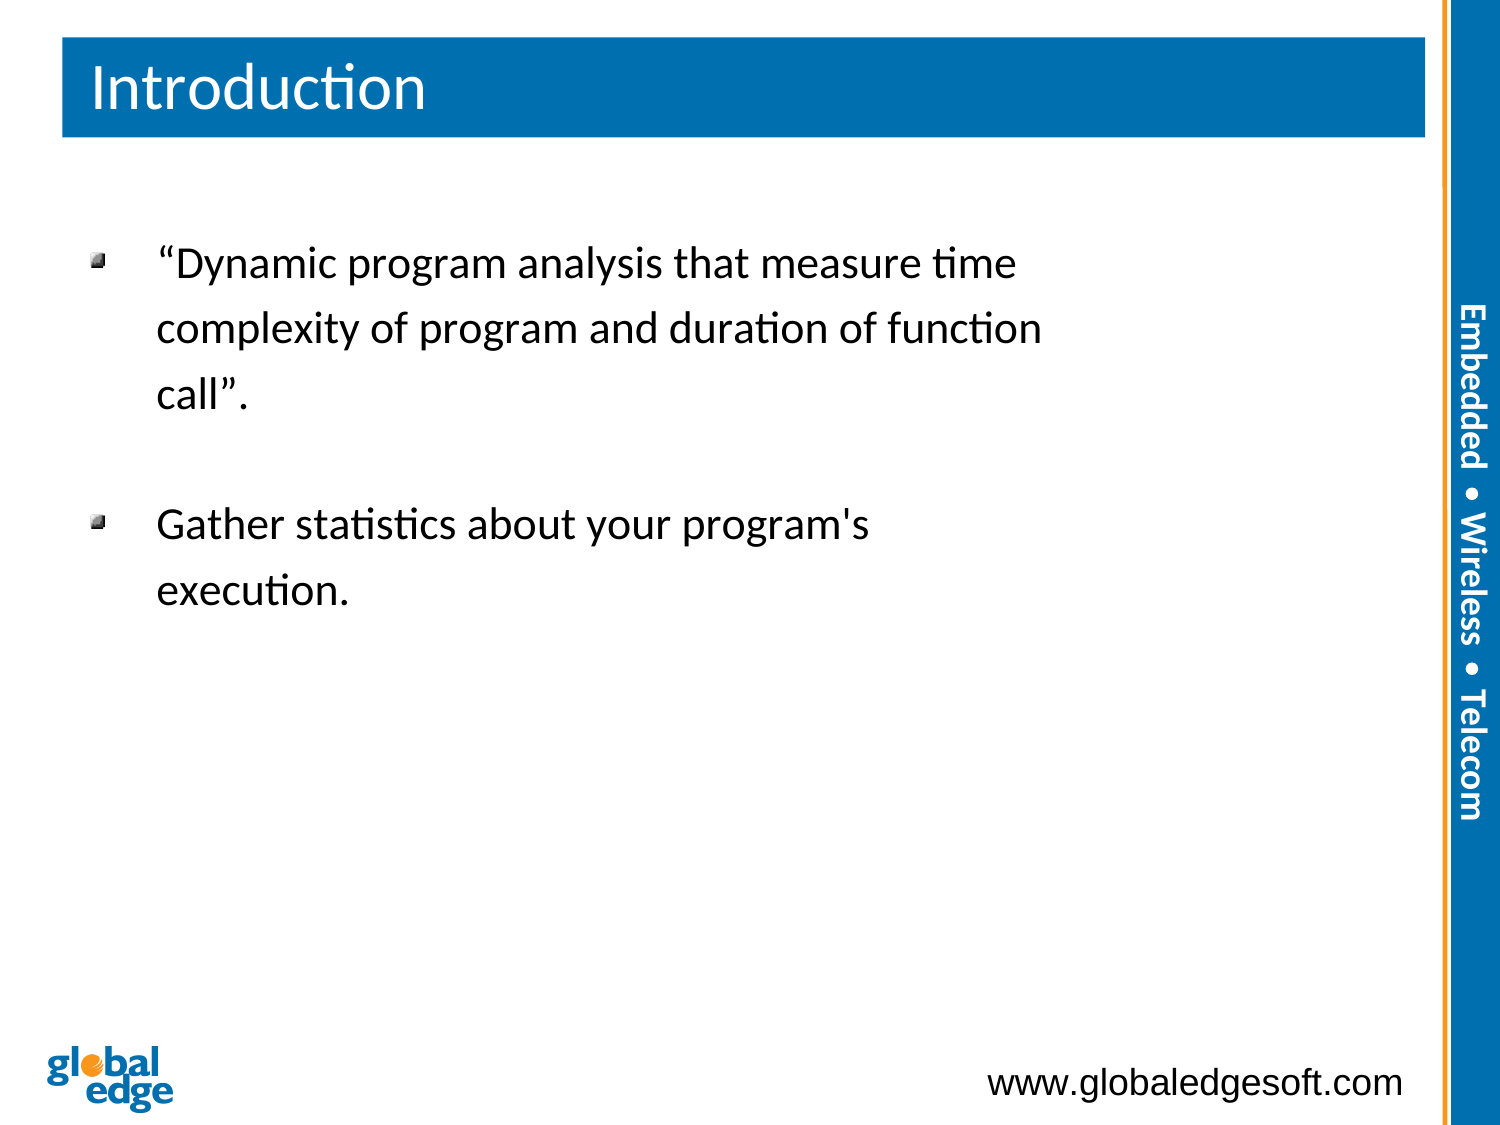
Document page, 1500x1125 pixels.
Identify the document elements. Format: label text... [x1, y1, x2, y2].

picture [34, 1034, 75, 1125]
title Introduction [75, 42, 1426, 123]
list “Dynamic program analysis that measure time complexity of program and duration of function call”. Gather statistics about your program's execution. [75, 224, 1388, 1125]
